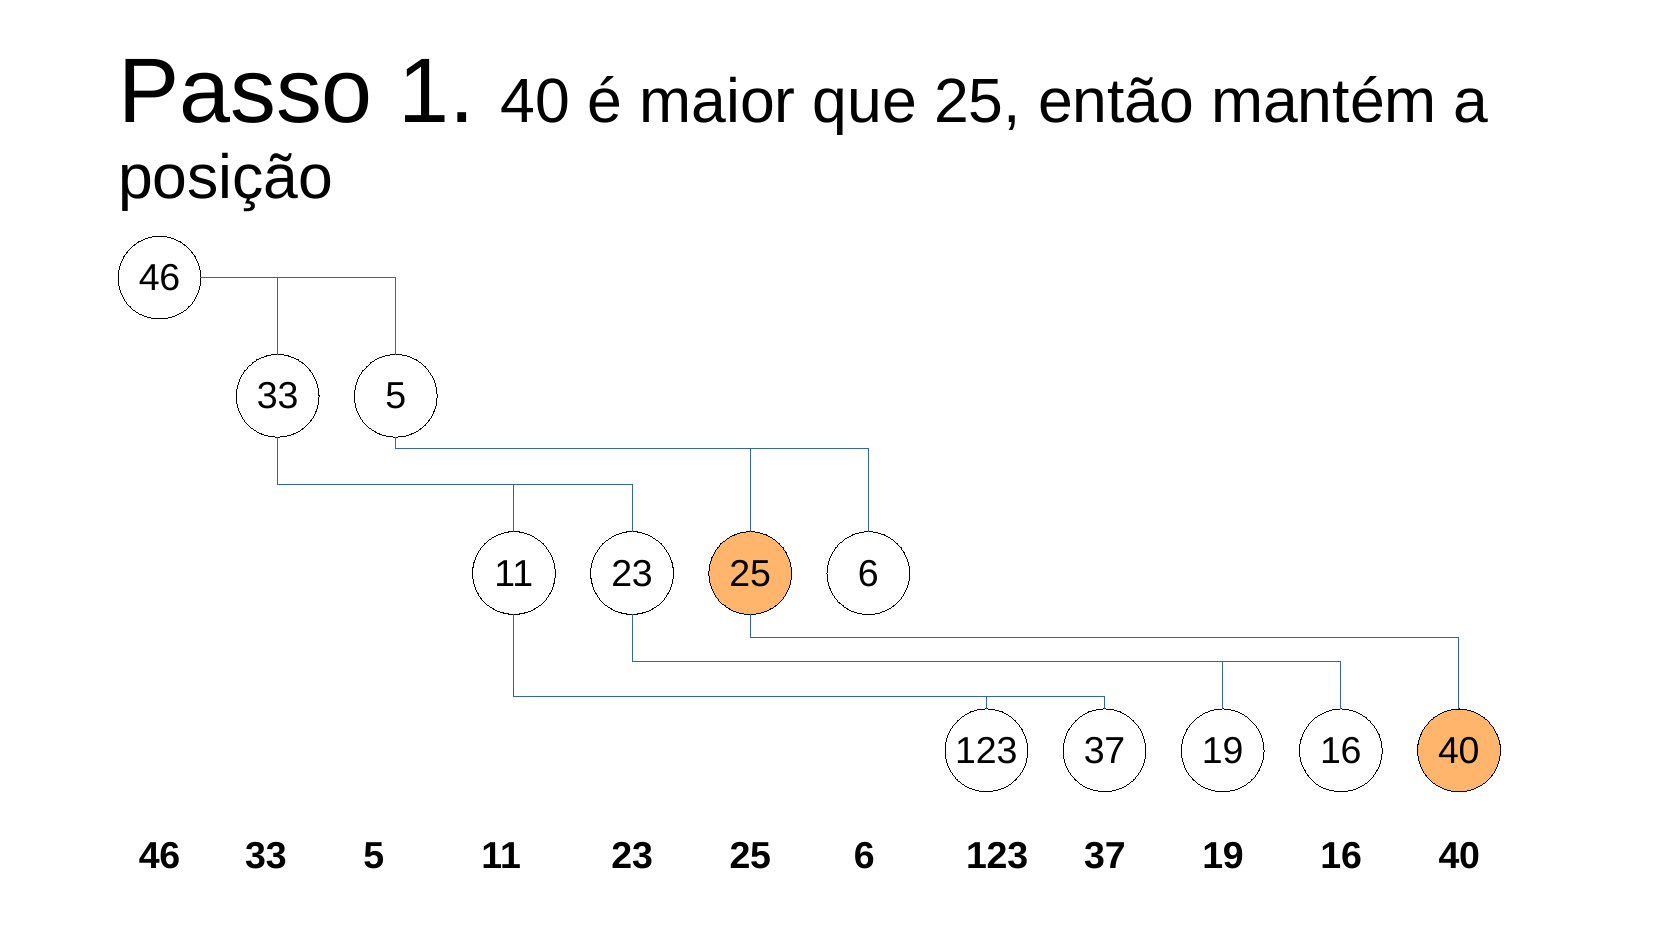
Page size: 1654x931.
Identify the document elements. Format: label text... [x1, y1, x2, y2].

text_box 25 [714, 826, 787, 884]
text_box 33 [236, 354, 320, 438]
text_box 123 [951, 826, 1044, 884]
title Passo 1. 40 é maior que 25, então mantém a posição [118, 10, 1595, 243]
text_box 40 [1417, 708, 1501, 792]
text_box 16 [1305, 826, 1377, 884]
text_box 46 [118, 236, 201, 319]
text_box 23 [596, 826, 668, 884]
text_box 6 [838, 826, 890, 884]
text_box 40 [1423, 826, 1496, 884]
text_box 37 [1069, 826, 1141, 884]
text_box 5 [348, 826, 399, 884]
text_box 16 [1299, 708, 1383, 792]
text_box 5 [354, 354, 438, 438]
text_box 25 [708, 531, 792, 615]
text_box 123 [945, 708, 1028, 792]
text_box 46 [124, 826, 196, 884]
text_box 11 [466, 826, 536, 884]
text_box 37 [1063, 708, 1146, 792]
text_box 33 [230, 826, 302, 884]
text_box 23 [590, 531, 674, 615]
text_box 11 [472, 531, 556, 615]
text_box 19 [1187, 826, 1259, 884]
text_box 19 [1181, 708, 1265, 792]
text_box 6 [826, 531, 910, 615]
